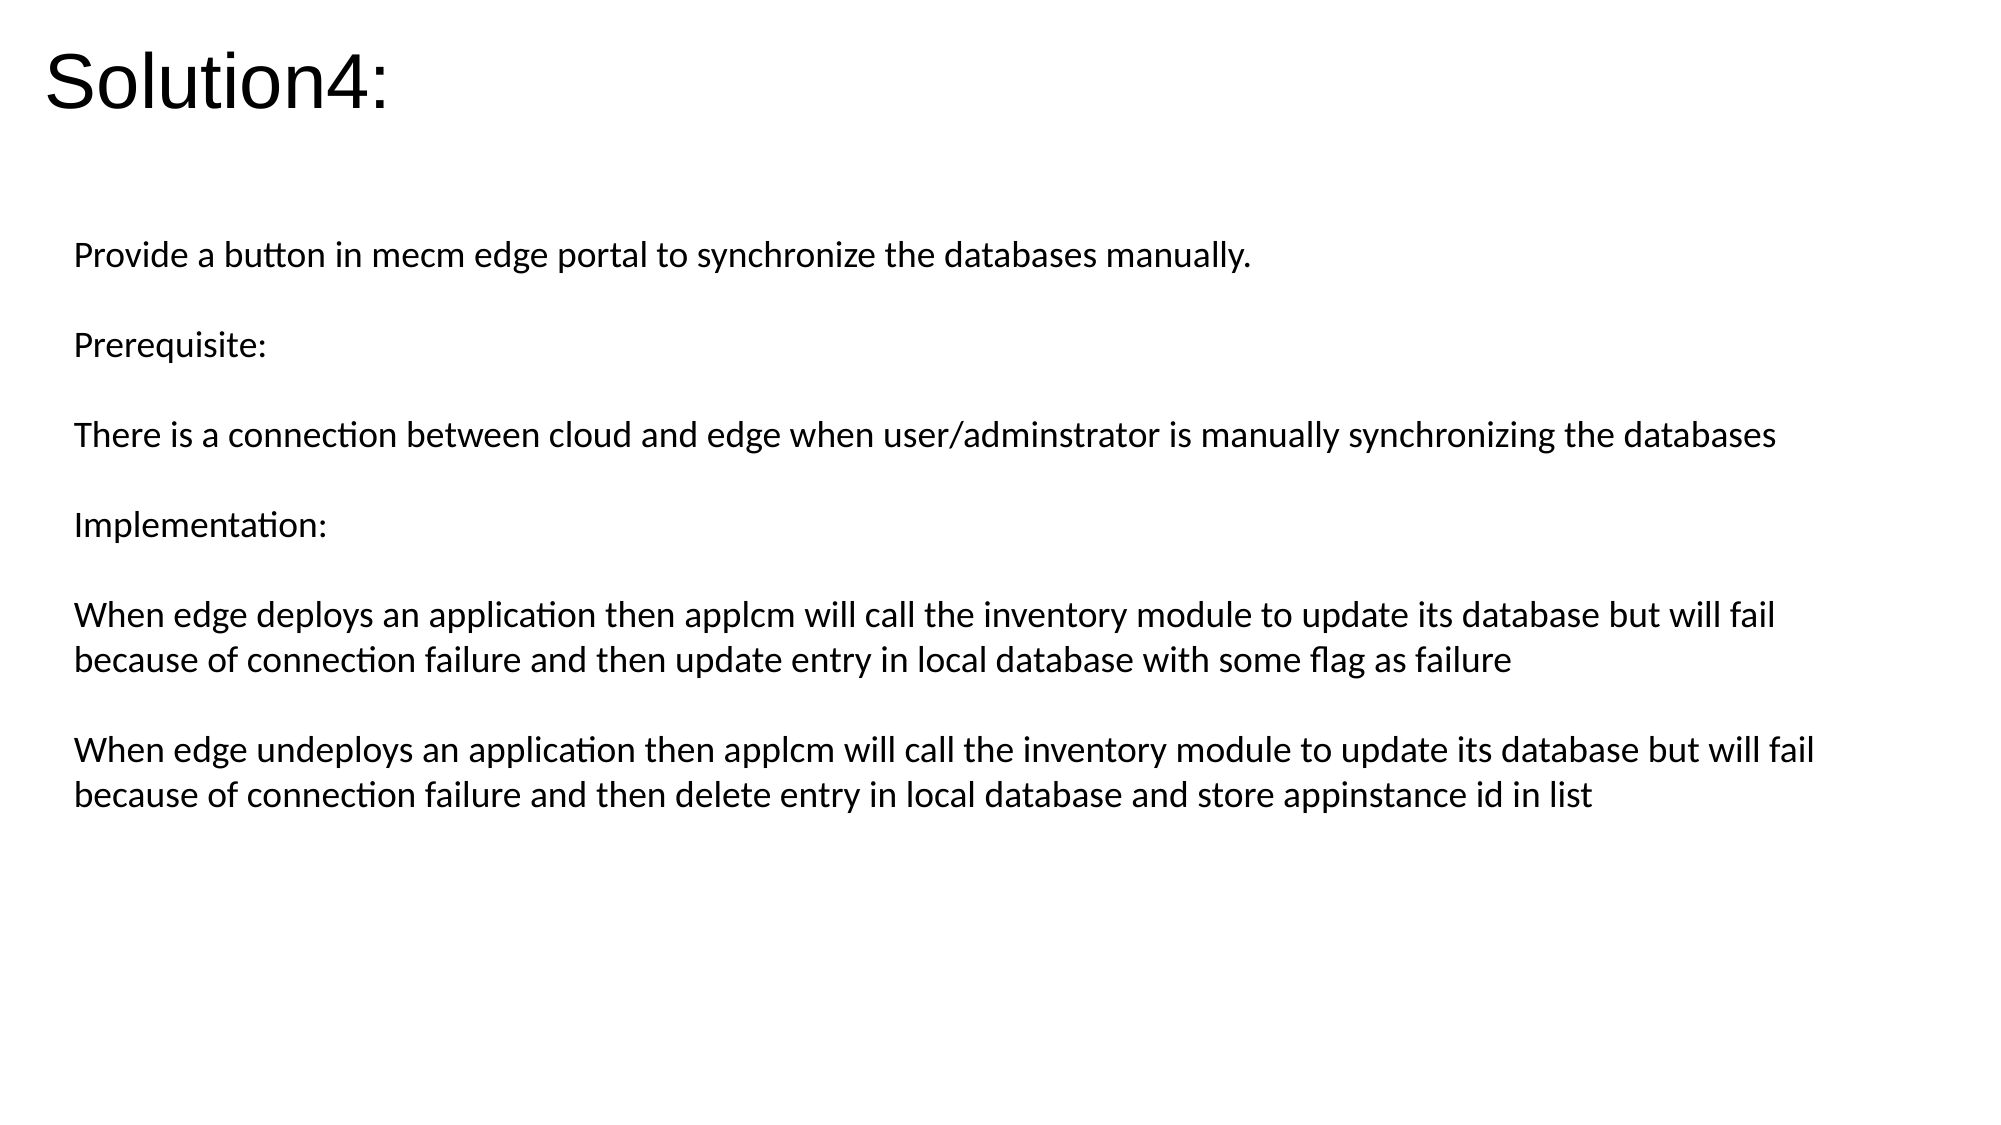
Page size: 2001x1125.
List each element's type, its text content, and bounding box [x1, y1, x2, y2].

text_box Provide a button in mecm edge portal to synchronize the databases manually. Prerequisite: There is a connection between cloud and edge when user/adminstrator is manually synchronizing the databases Implementation: When edge deploys an application then applcm will call the inventory module to update its database but will fail because of connection failure and then update entry in local database with some flag as failure When edge undeploys an application then applcm will call the inventory module to update its database but will fail because of connection failure and then delete entry in local database and store appinstance id in list [59, 177, 1884, 507]
text_box Solution4: [29, 22, 725, 131]
